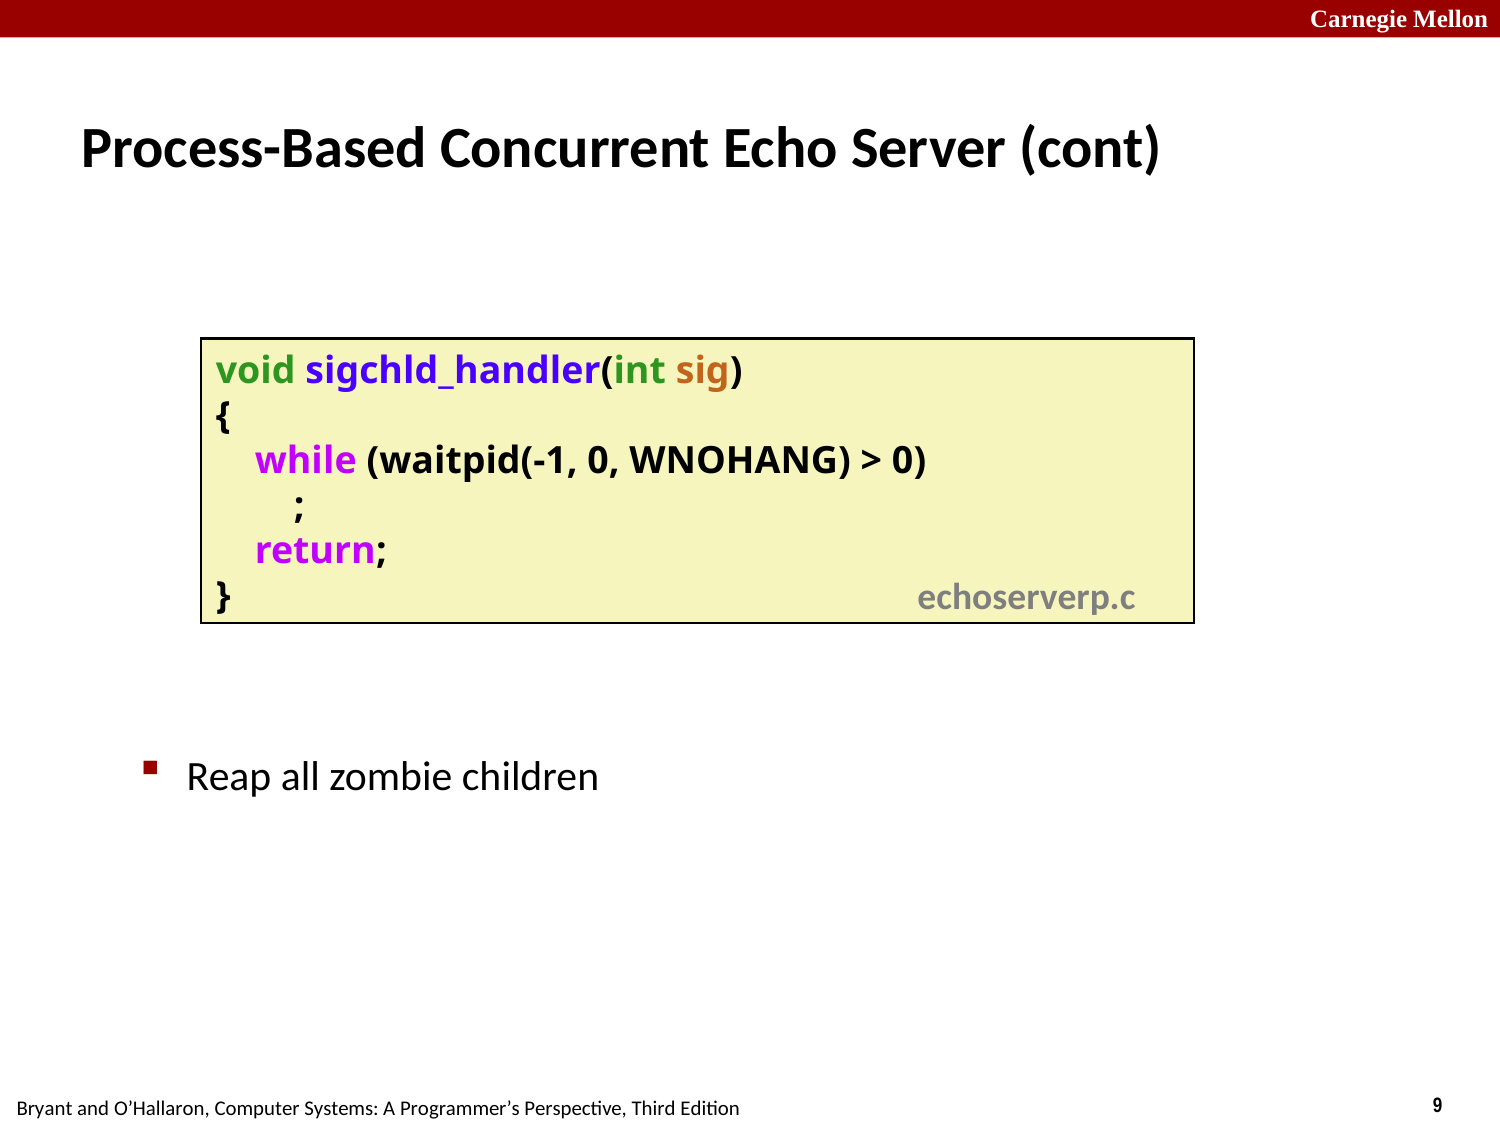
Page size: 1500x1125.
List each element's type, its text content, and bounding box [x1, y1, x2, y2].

text_box echoserverp.c [902, 564, 1151, 625]
text_box void sigchld_handler(int sig) { while (waitpid(-1, 0, WNOHANG) > 0) ; return; } [201, 338, 1194, 624]
title Process-Based Concurrent Echo Server (cont) [66, 79, 1497, 208]
list Reap all zombie children [49, 741, 1413, 1058]
